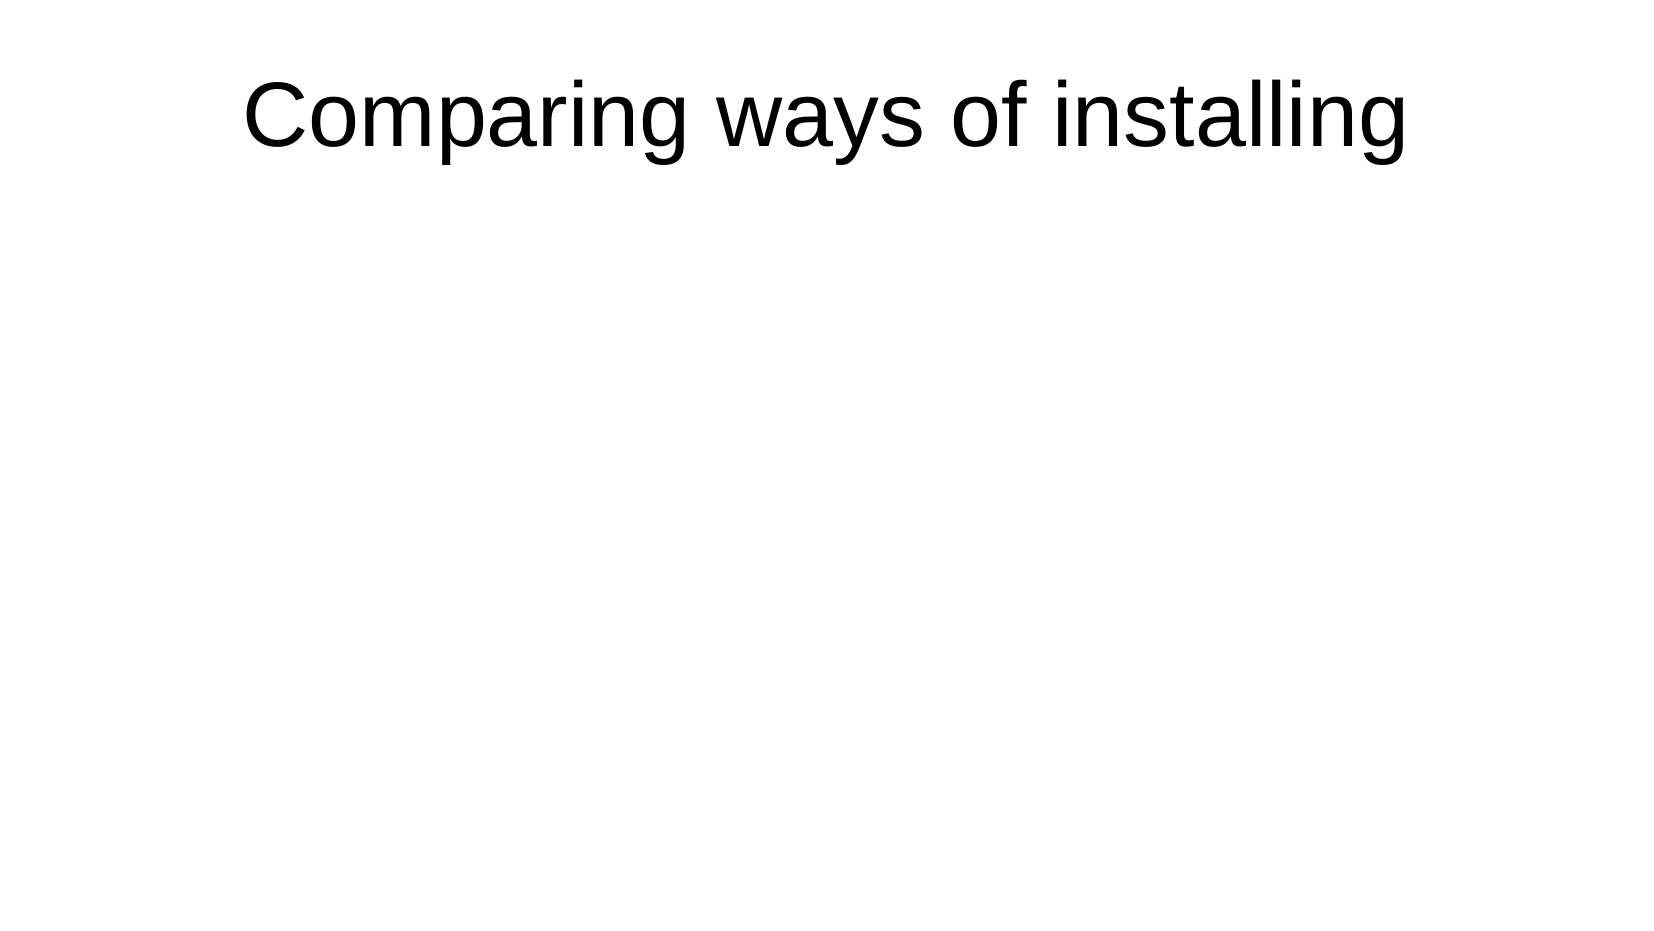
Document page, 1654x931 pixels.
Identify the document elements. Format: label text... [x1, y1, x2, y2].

title Comparing ways of installing [82, 37, 1571, 193]
